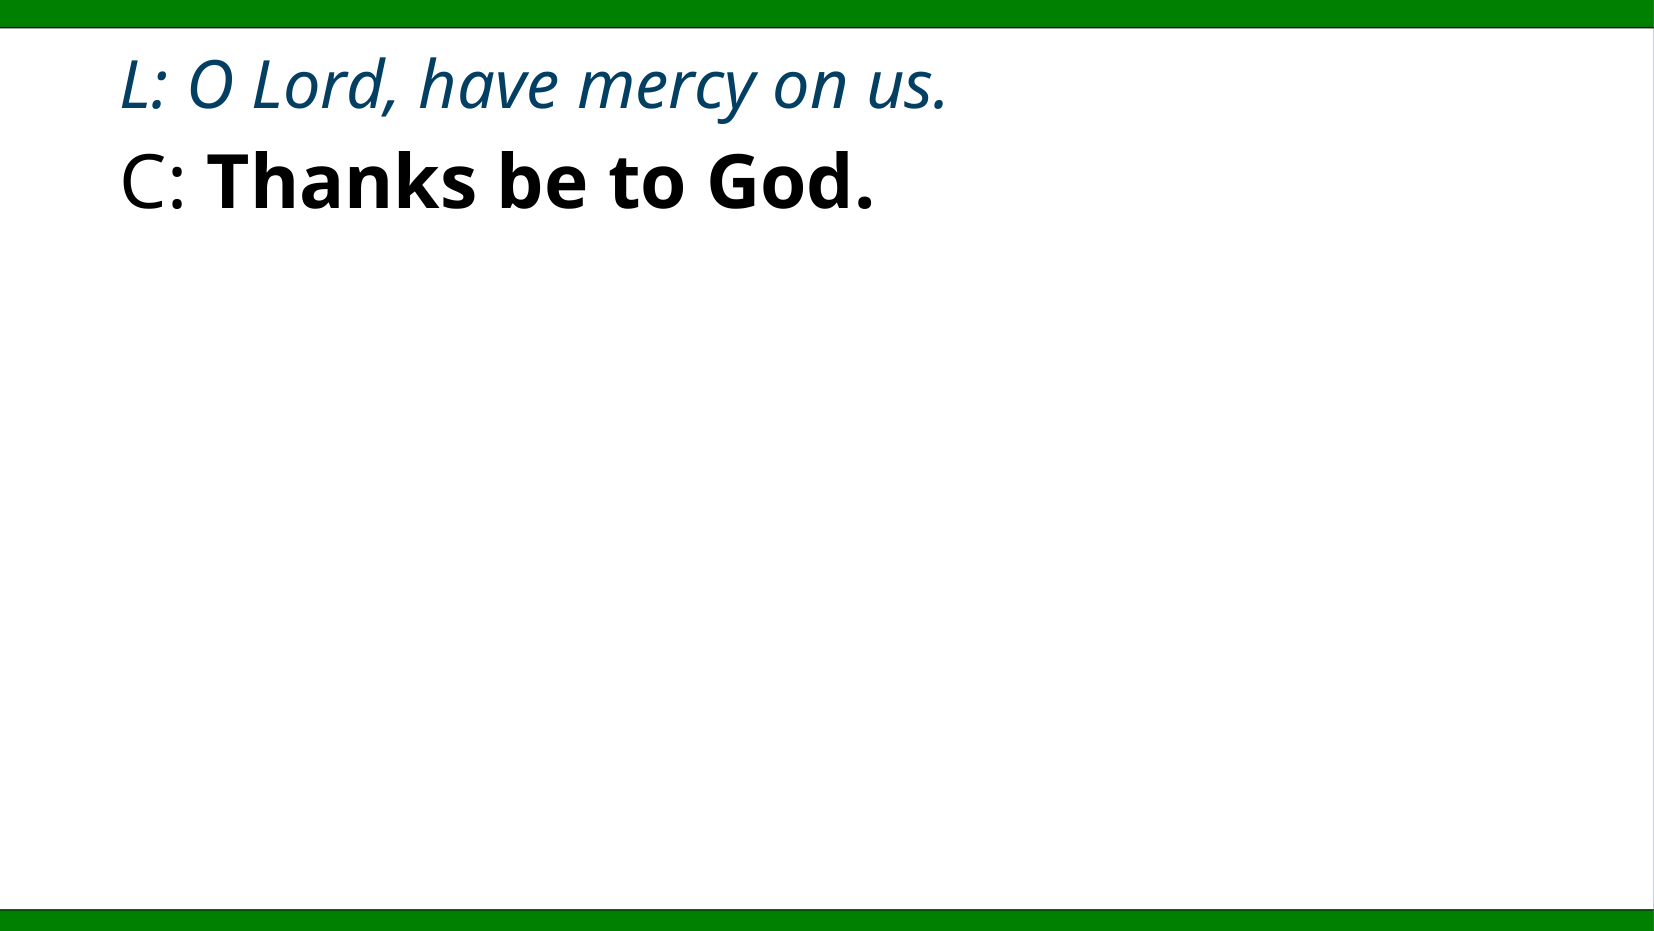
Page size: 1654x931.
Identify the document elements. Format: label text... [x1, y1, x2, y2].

text_box L: O Lord, have mercy on us. C: Thanks be to God. [105, 30, 1561, 234]
picture [0, 0, 1654, 931]
